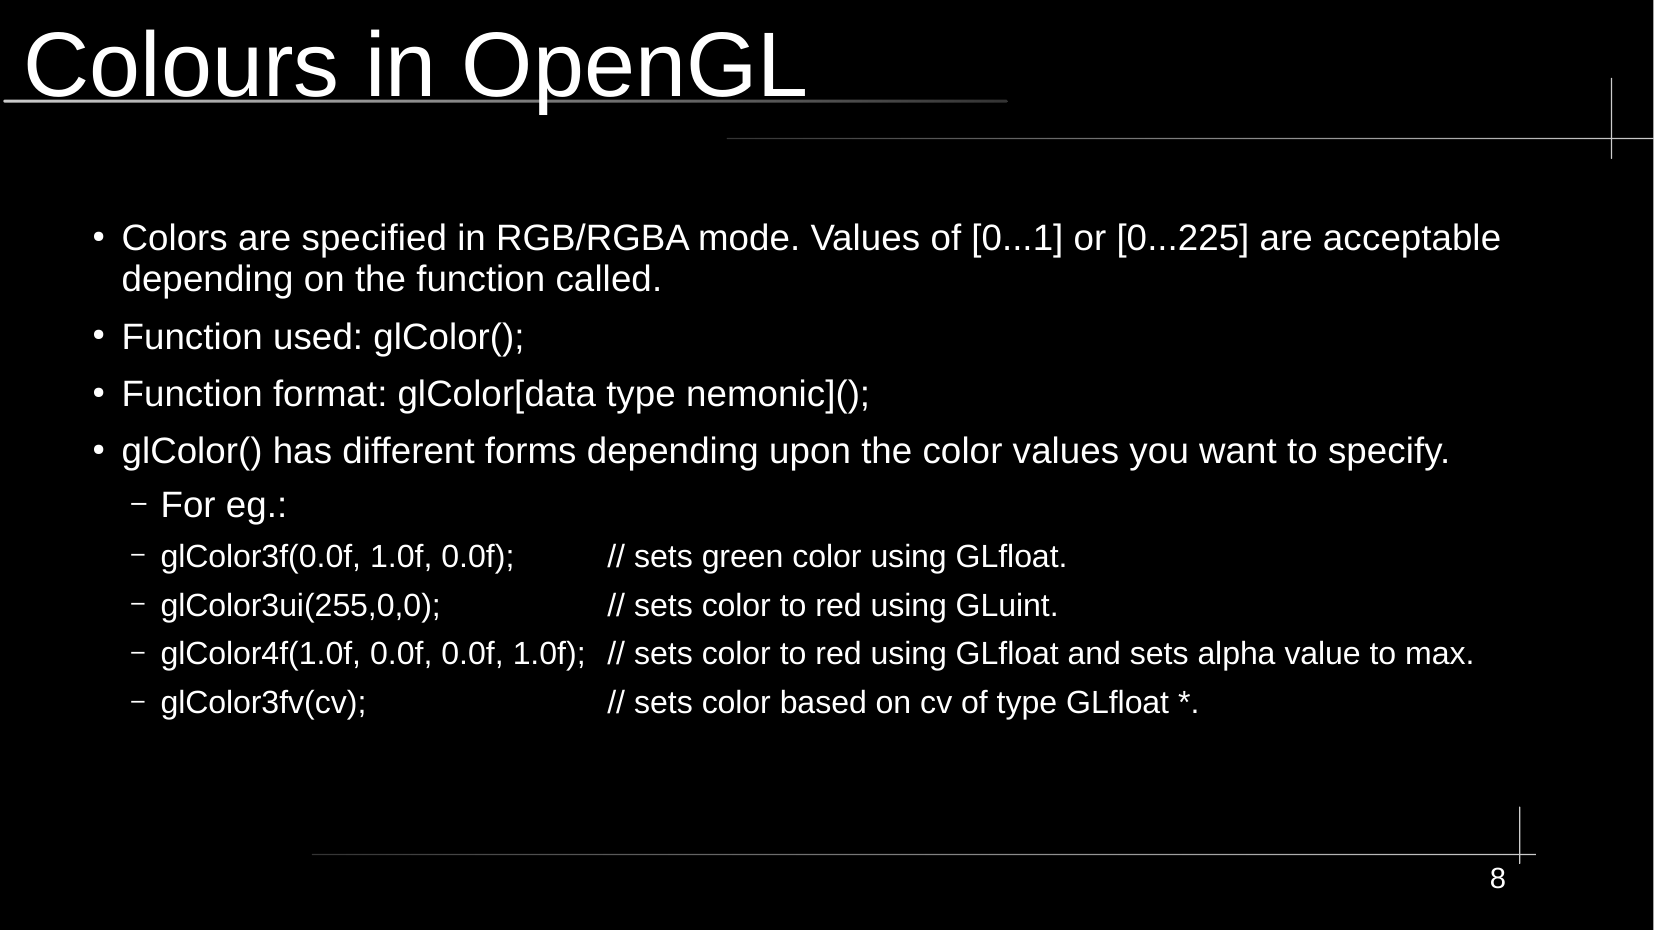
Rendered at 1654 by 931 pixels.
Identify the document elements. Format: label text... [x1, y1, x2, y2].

list Colors are specified in RGB/RGBA mode. Values of [0...1] or [0...225] are acceptable depending on the function called. Function used: glColor(); Function format: glColor[data type nemonic](); glColor() has different forms depending upon the color values you want to specify. For eg.: glColor3f(0.0f, 1.0f, 0.0f); // sets green color using GLfloat. glColor3ui(255,0,0); // sets color to red using GLuint. glColor4f(1.0f, 0.0f, 0.0f, 1.0f); // sets color to red using GLfloat and sets alpha value to max. glColor3fv(cv); // sets color based on cv of type GLfloat *. [82, 217, 1571, 758]
title Colours in OpenGL [23, 11, 1589, 119]
